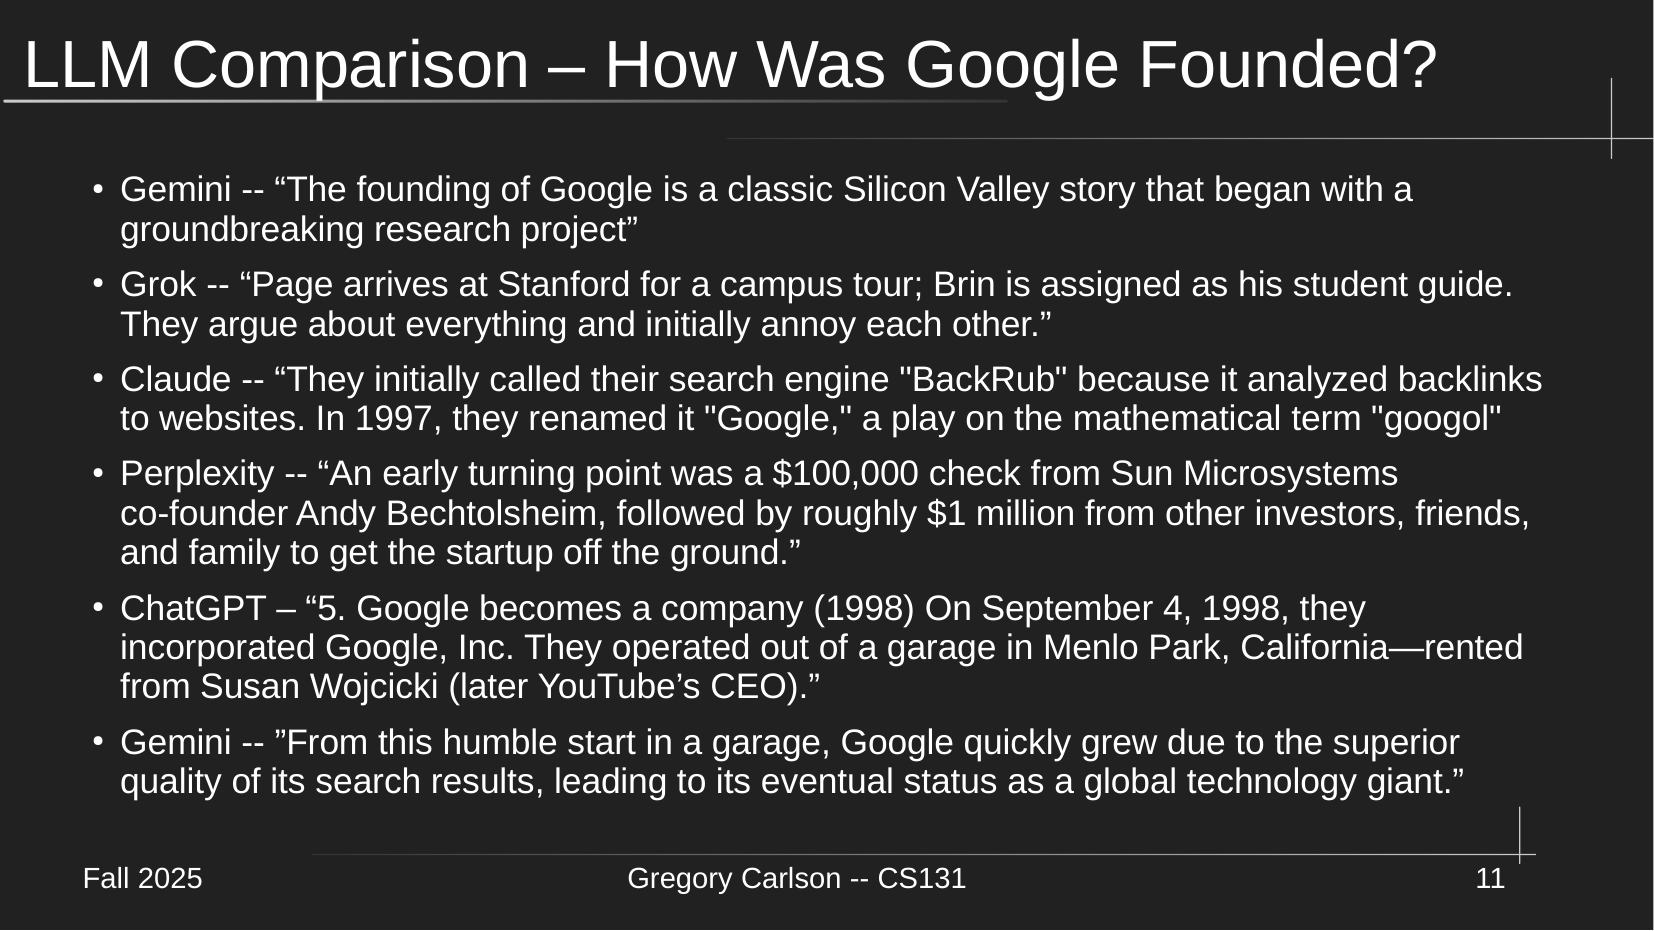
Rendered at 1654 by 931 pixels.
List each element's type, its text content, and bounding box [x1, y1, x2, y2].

list Gemini -- “The founding of Google is a classic Silicon Valley story that began with a groundbreaking research project” Grok -- “Page arrives at Stanford for a campus tour; Brin is assigned as his student guide. They argue about everything and initially annoy each other.” Claude -- “They initially called their search engine "BackRub" because it analyzed backlinks to websites. In 1997, they renamed it "Google," a play on the mathematical term "googol" Perplexity -- “An early turning point was a $100,000 check from Sun Microsystems co‑founder Andy Bechtolsheim, followed by roughly $1 million from other investors, friends, and family to get the startup off the ground.” ChatGPT – “5. Google becomes a company (1998) On September 4, 1998, they incorporated Google, Inc. They operated out of a garage in Menlo Park, California—rented from Susan Wojcicki (later YouTube’s CEO).” Gemini -- ”From this humble start in a garage, Google quickly grew due to the superior quality of its search results, leading to its eventual status as a global technology giant.” [82, 169, 1571, 845]
title LLM Comparison – How Was Google Founded? [23, 11, 1589, 118]
